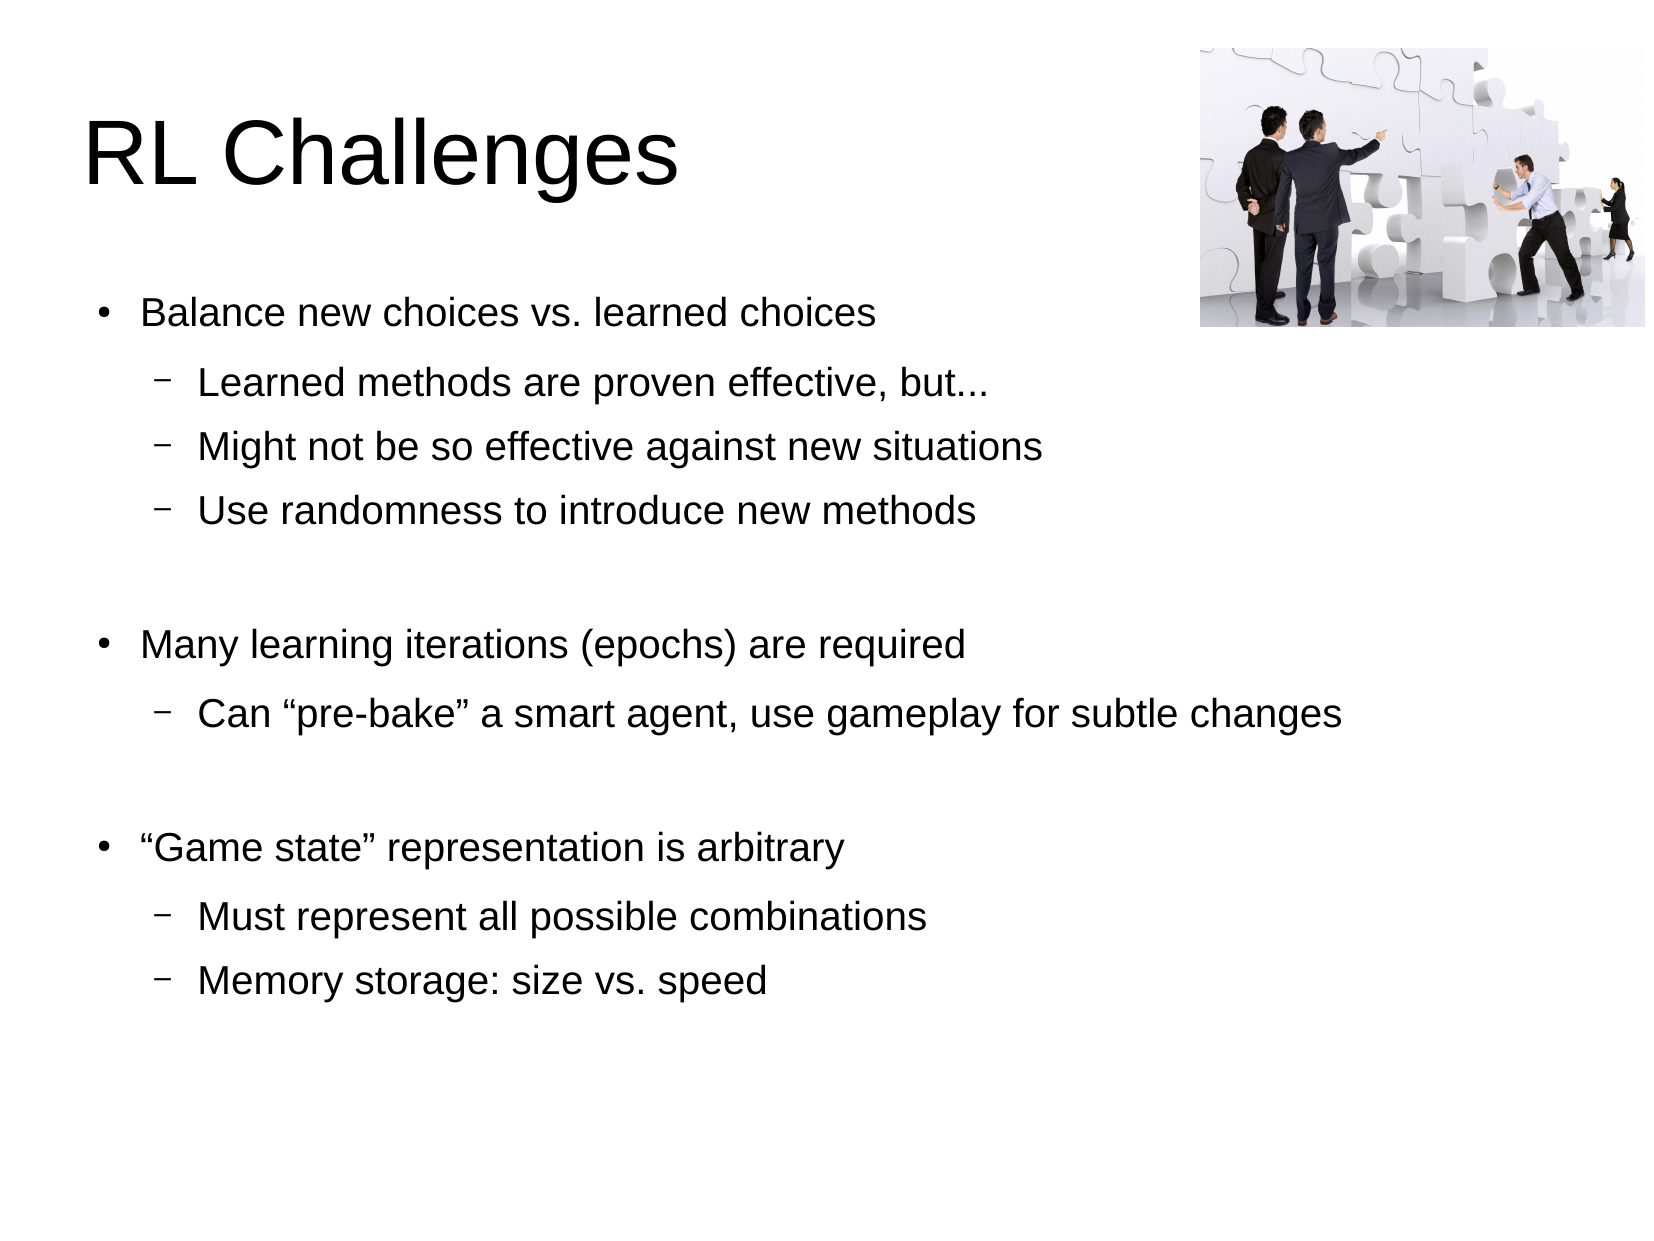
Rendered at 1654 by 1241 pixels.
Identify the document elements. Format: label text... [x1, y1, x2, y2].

list Balance new choices vs. learned choices Learned methods are proven effective, but... Might not be so effective against new situations Use randomness to introduce new methods Many learning iterations (epochs) are required Can “pre-bake” a smart agent, use gameplay for subtle changes “Game state” representation is arbitrary Must represent all possible combinations Memory storage: size vs. speed [82, 290, 1571, 1010]
picture [1200, 48, 1645, 327]
title RL Challenges [82, 49, 1200, 257]
